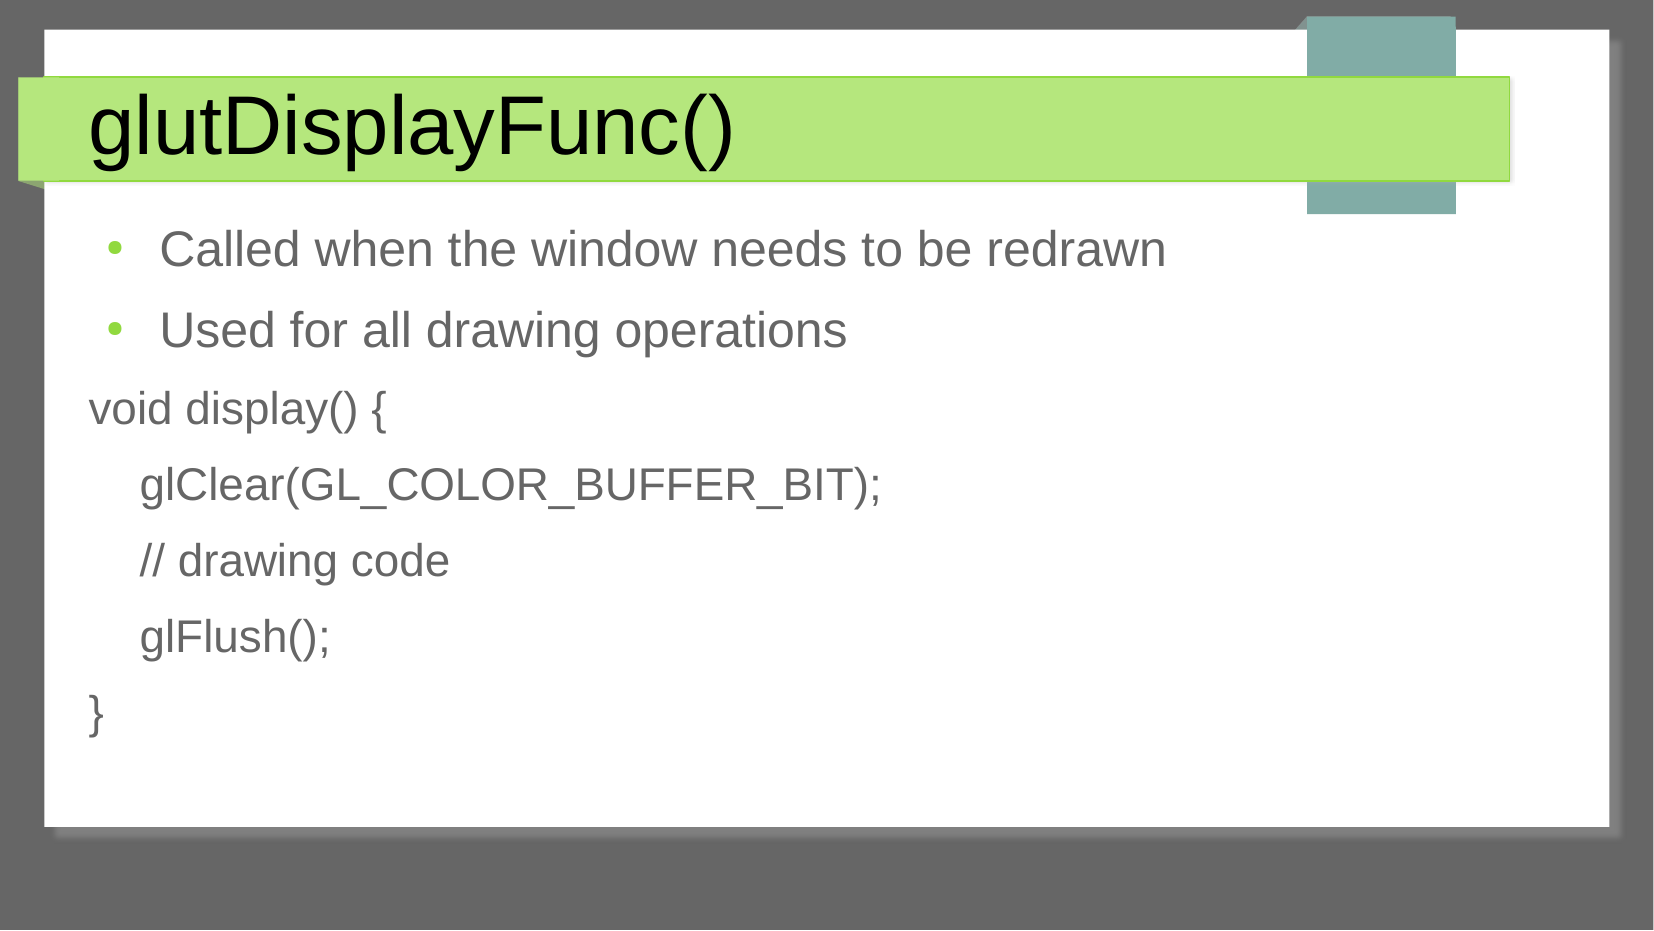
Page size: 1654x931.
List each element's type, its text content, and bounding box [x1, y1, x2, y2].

list Called when the window needs to be redrawn Used for all drawing operations void display() { glClear(GL_COLOR_BUFFER_BIT); // drawing code glFlush(); } [88, 221, 1565, 813]
title glutDisplayFunc() [88, 73, 1506, 178]
